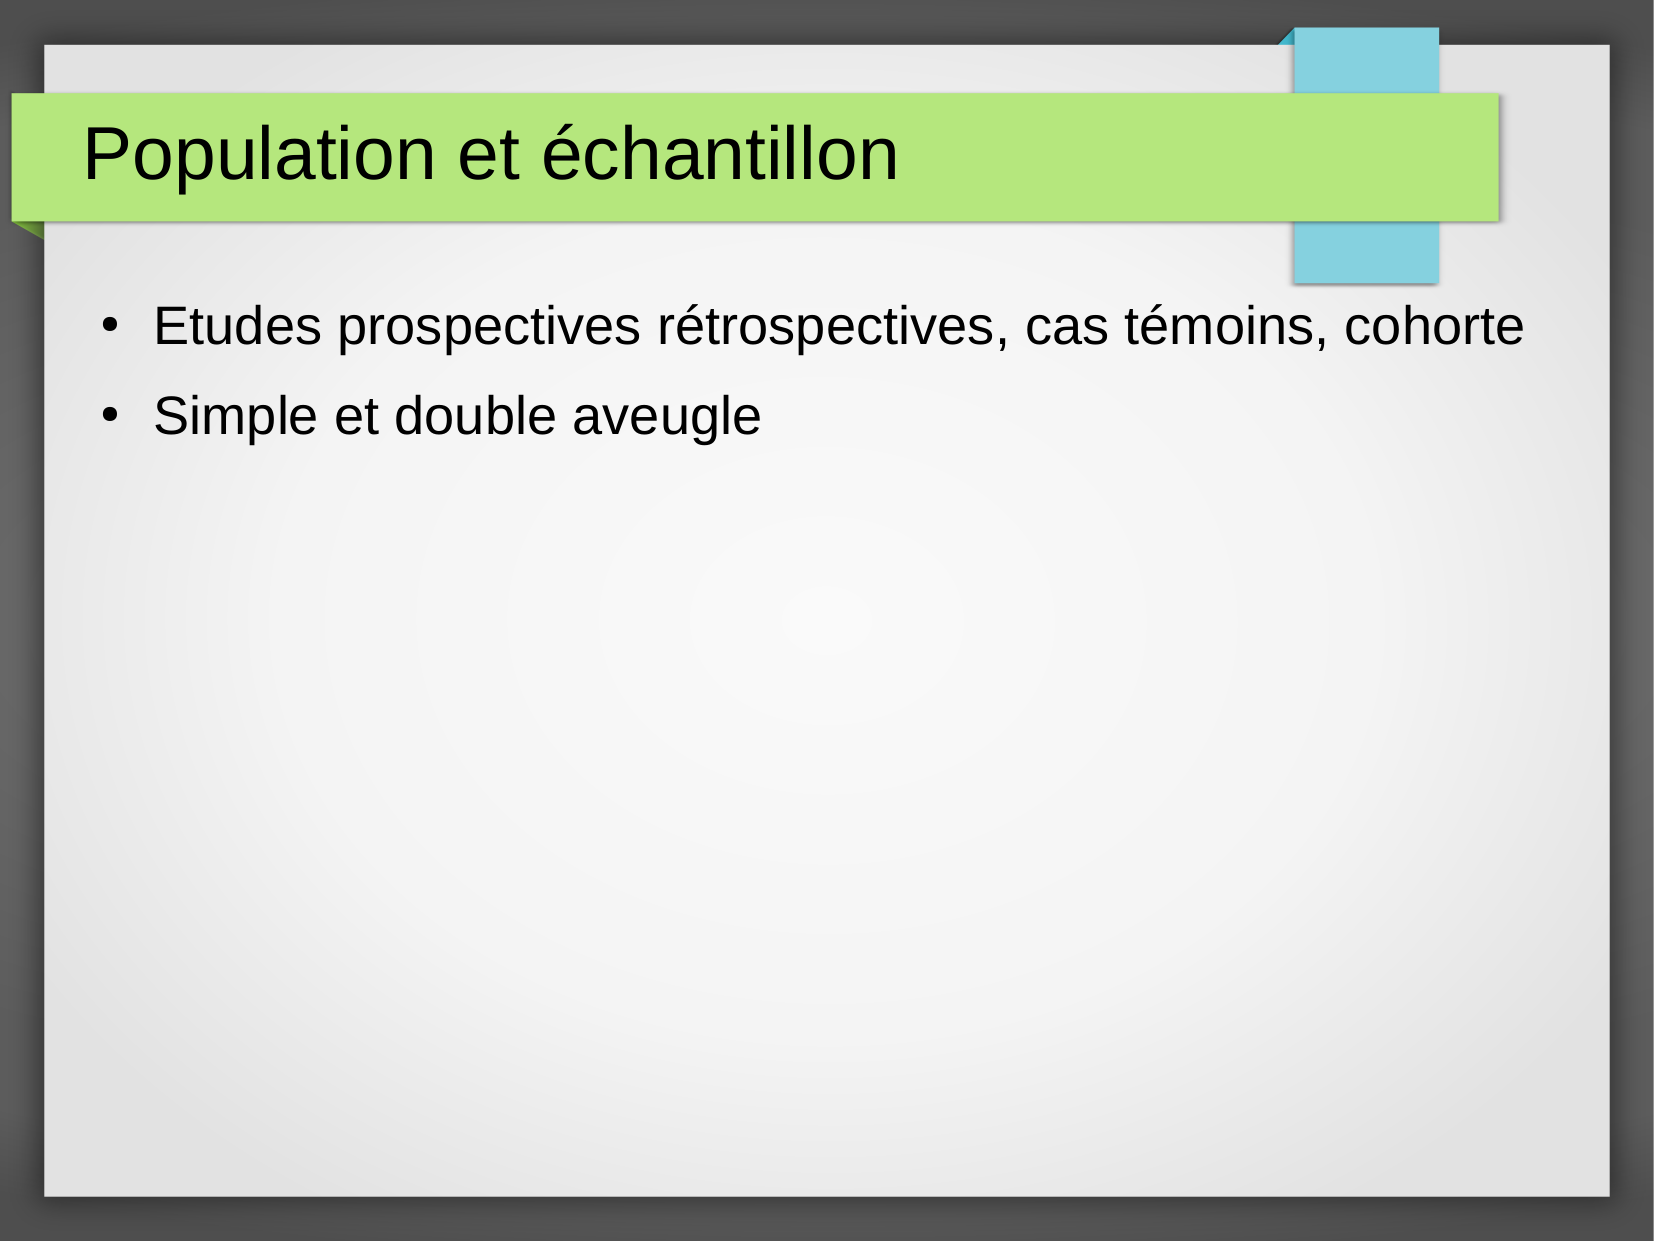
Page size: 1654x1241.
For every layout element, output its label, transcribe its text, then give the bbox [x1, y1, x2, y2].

title Population et échantillon [82, 94, 1264, 213]
picture [0, 0, 1654, 1241]
list Etudes prospectives rétrospectives, cas témoins, cohorte Simple et double aveugle [82, 295, 1571, 1015]
